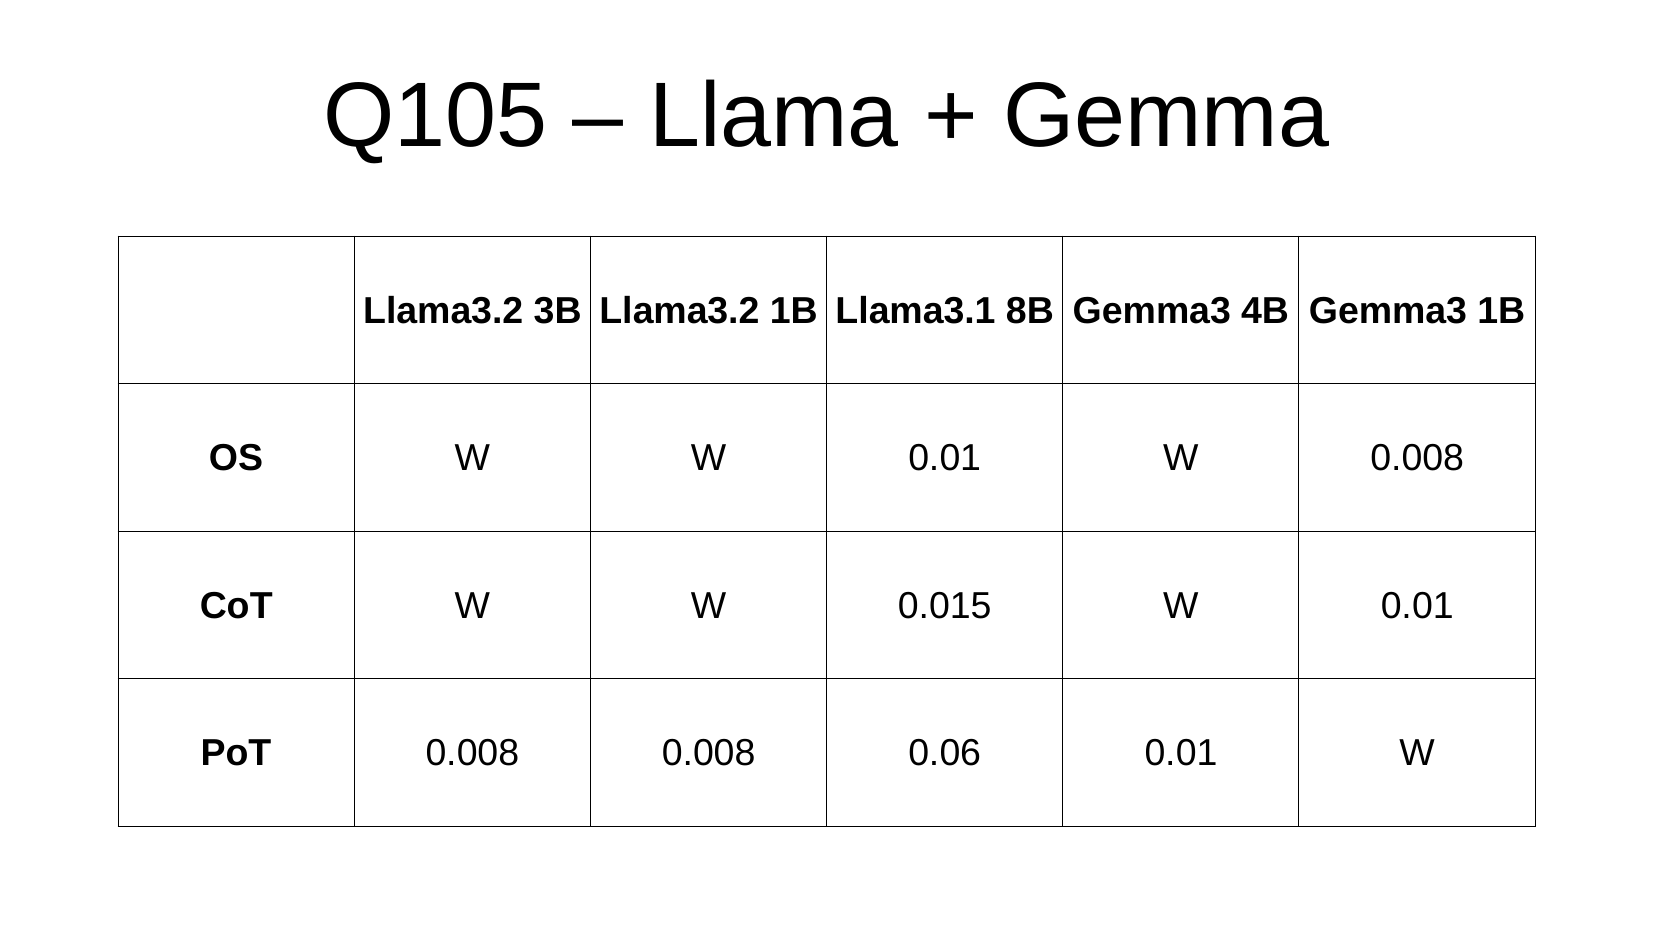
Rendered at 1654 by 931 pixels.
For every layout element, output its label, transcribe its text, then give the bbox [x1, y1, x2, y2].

table_cell OS [119, 384, 354, 531]
table_cell W [1063, 384, 1298, 531]
table_cell 0.008 [1299, 384, 1535, 531]
table_cell W [591, 384, 826, 531]
table_header Llama3.1 8B [827, 237, 1062, 383]
table_cell 0.06 [827, 679, 1062, 826]
table_cell 0.01 [827, 384, 1062, 531]
table_header Gemma3 1B [1299, 237, 1535, 383]
table_cell 0.01 [1299, 532, 1535, 678]
title Q105 – Llama + Gemma [82, 37, 1571, 193]
table_cell 0.01 [1063, 679, 1298, 826]
table_cell W [1299, 679, 1535, 826]
table_header Llama3.2 1B [591, 237, 826, 383]
table_cell 0.015 [827, 532, 1062, 678]
table_cell W [355, 532, 590, 678]
table_cell CoT [119, 532, 354, 678]
table_cell W [1063, 532, 1298, 678]
table_header Gemma3 4B [1063, 237, 1298, 383]
table_cell 0.008 [591, 679, 826, 826]
table_header Llama3.2 3B [355, 237, 590, 383]
table_cell W [591, 532, 826, 678]
table_cell W [355, 384, 590, 531]
table_cell PoT [119, 679, 354, 826]
table_cell 0.008 [355, 679, 590, 826]
table_header [119, 237, 354, 383]
